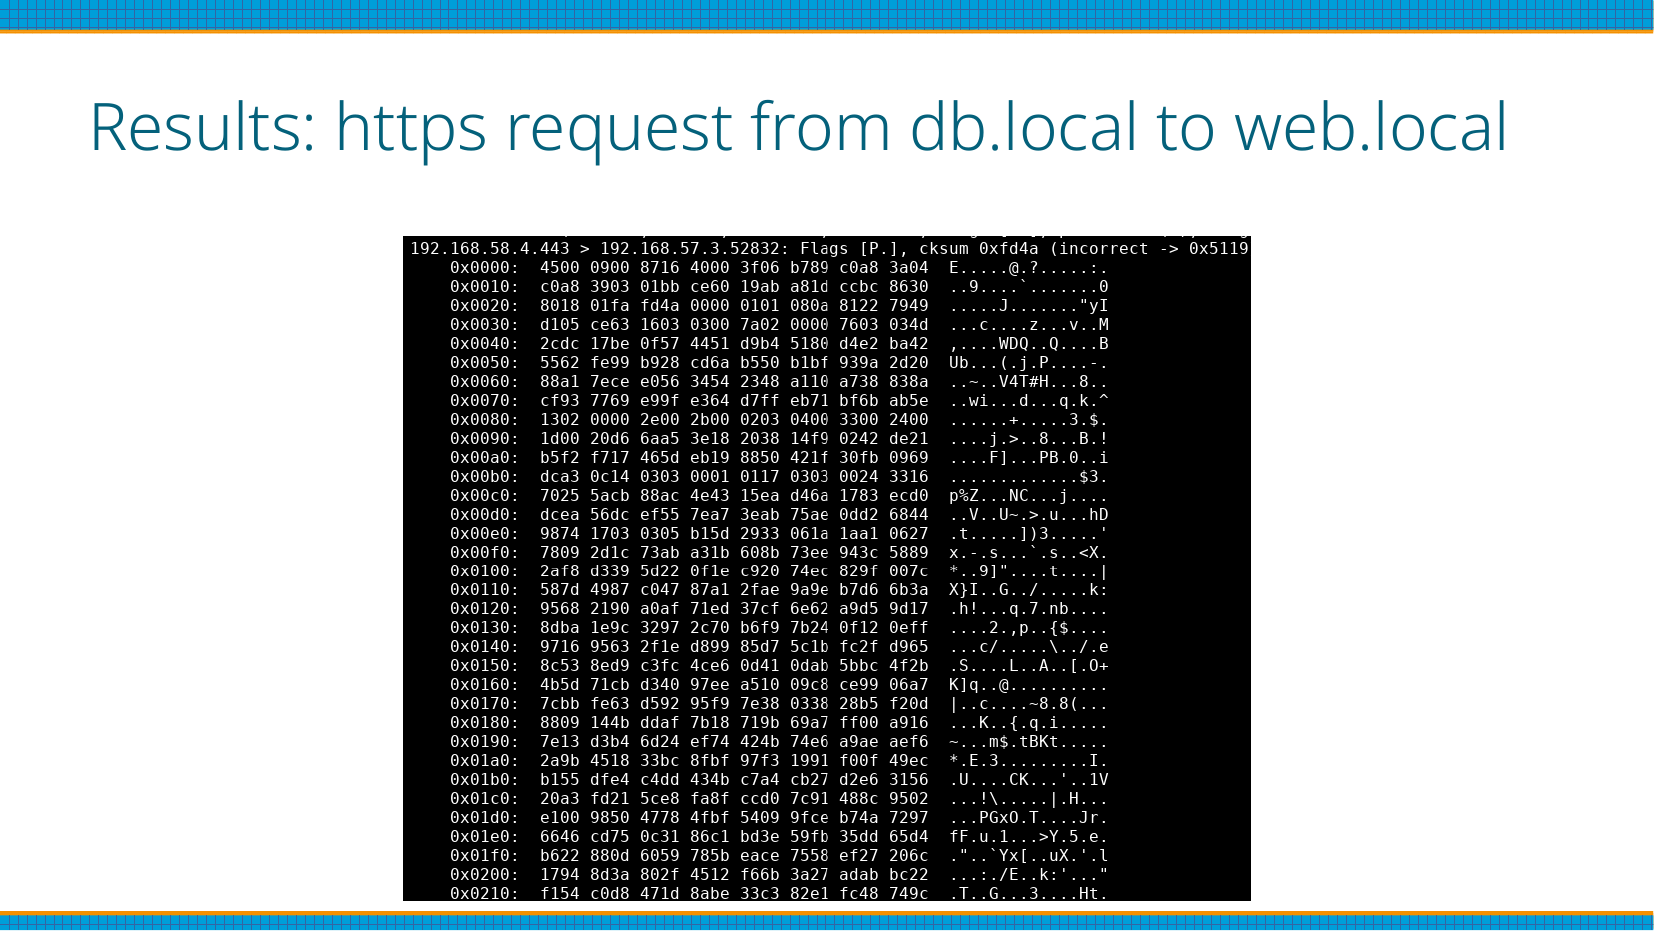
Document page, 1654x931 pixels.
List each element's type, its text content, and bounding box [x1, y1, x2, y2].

picture [403, 236, 1251, 901]
title Results: https request from db.local to web.local [88, 44, 1565, 207]
